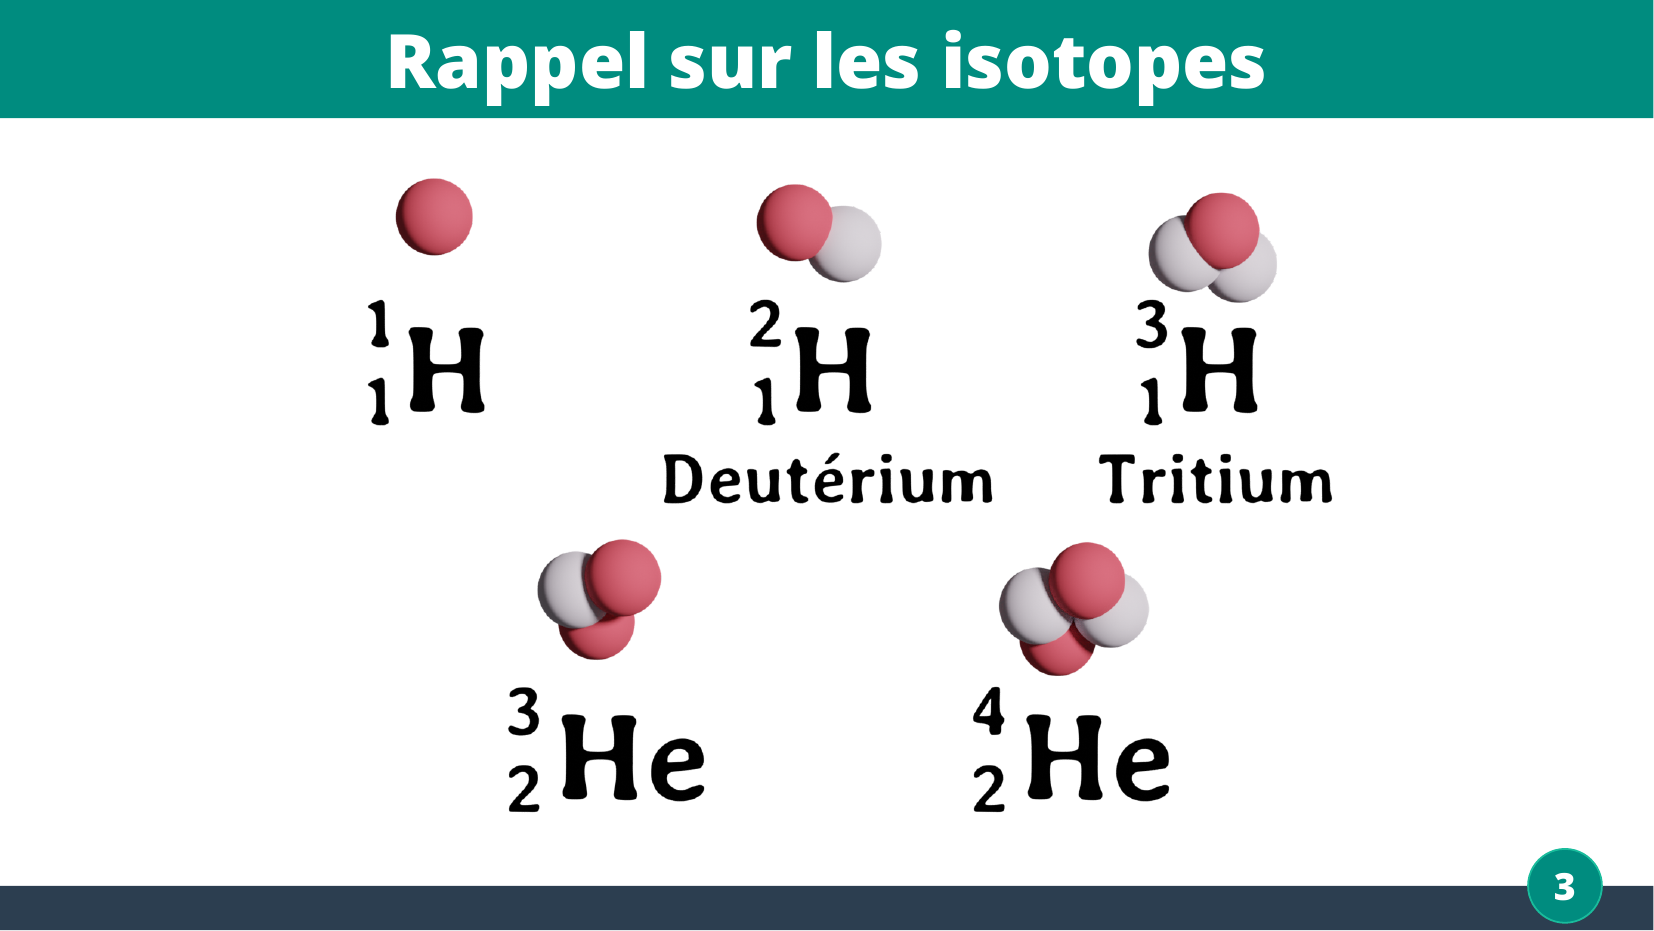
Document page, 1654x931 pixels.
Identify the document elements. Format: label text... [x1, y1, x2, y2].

picture [290, 88, 1363, 905]
title Rappel sur les isotopes [59, 0, 1595, 118]
